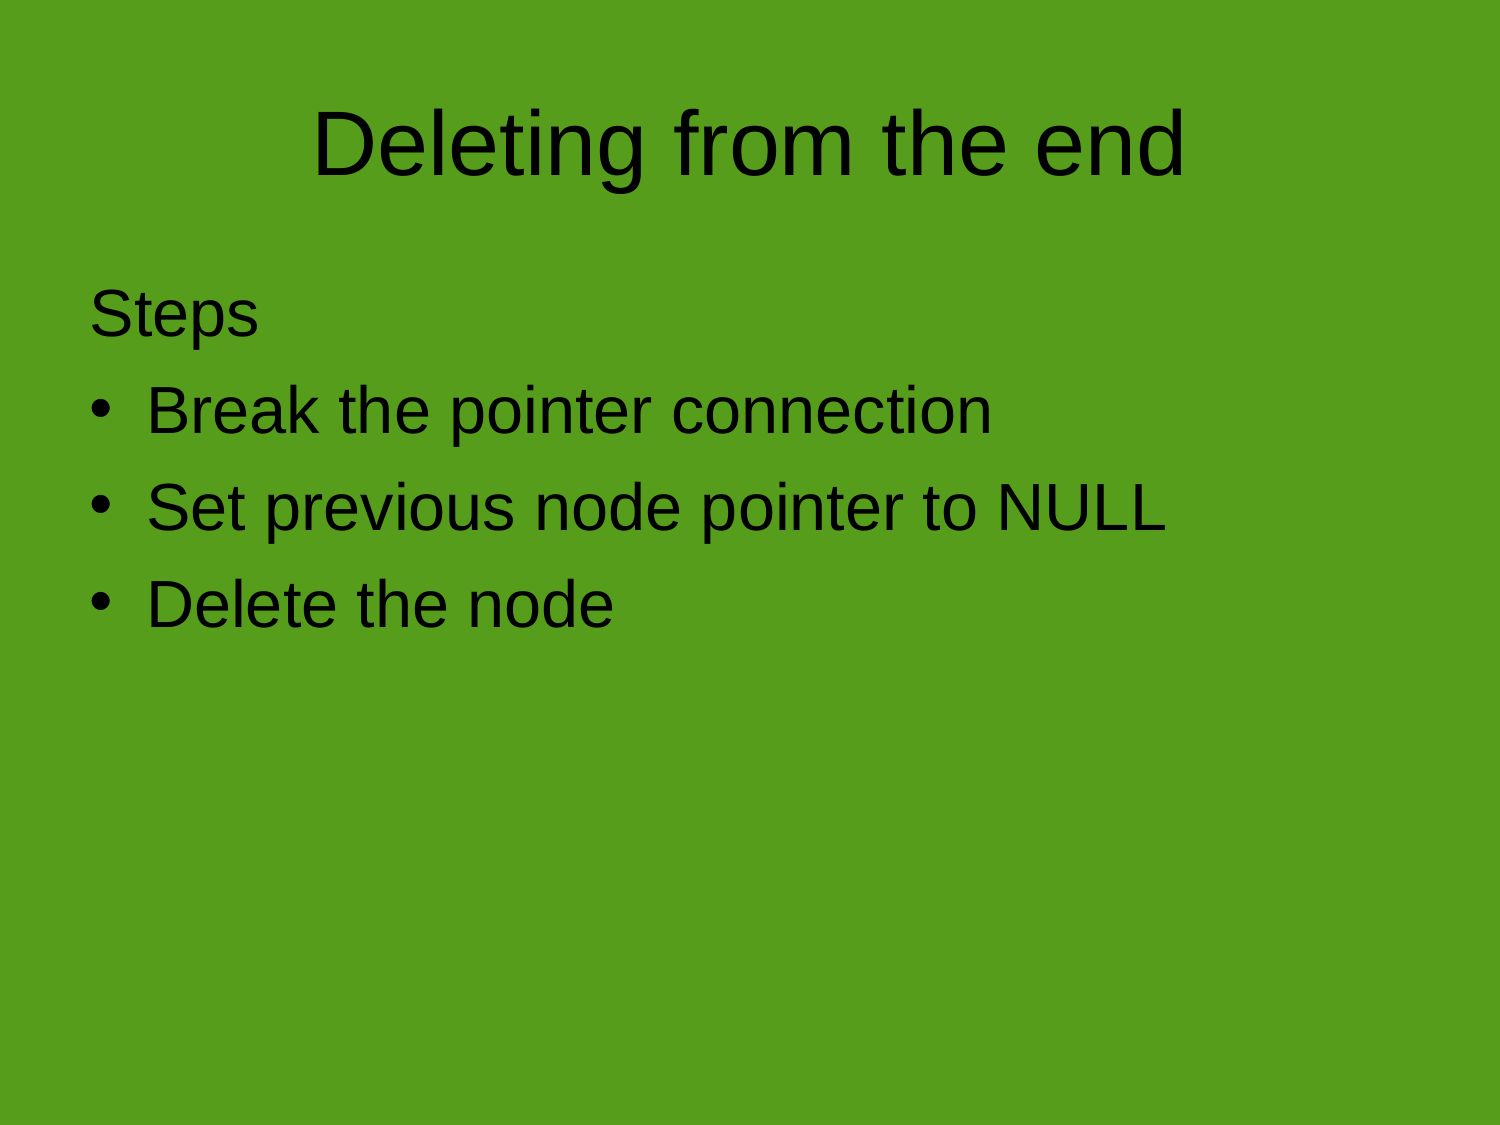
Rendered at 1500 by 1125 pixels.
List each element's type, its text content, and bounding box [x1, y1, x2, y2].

title Deleting from the end [75, 45, 1426, 233]
list Steps Break the pointer connection Set previous node pointer to NULL Delete the node [75, 262, 1426, 1005]
